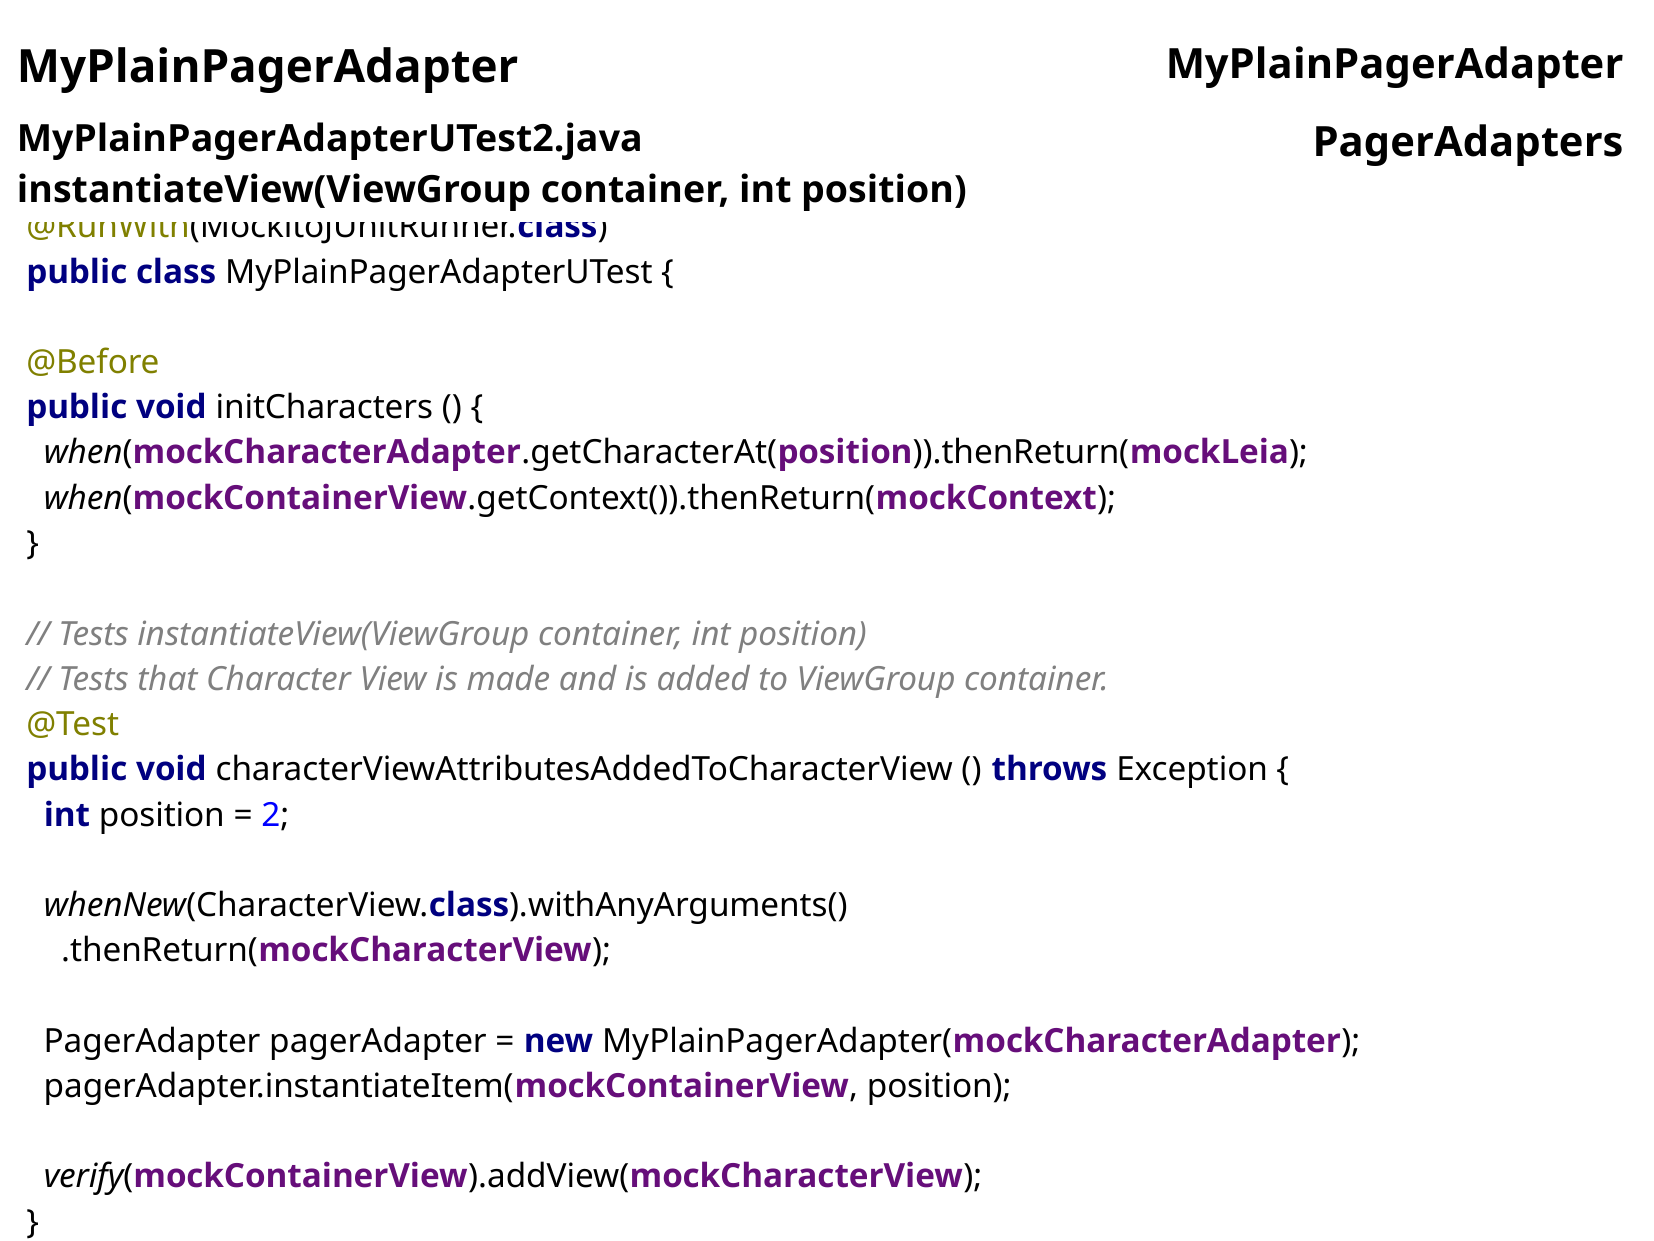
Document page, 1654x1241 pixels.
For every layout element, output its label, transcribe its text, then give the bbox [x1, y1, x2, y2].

table_header MyPlainPagerAdapter [1087, 27, 1638, 104]
text_box @RunWith(MockitoJUnitRunner.class) public class MyPlainPagerAdapterUTest { @Before public void initCharacters () { when(mockCharacterAdapter.getCharacterAt(position)).thenReturn(mockLeia); when(mockContainerView.getContext()).thenReturn(mockContext); } // Tests instantiateView(ViewGroup container, int position) // Tests that Character View is made and is added to ViewGroup container. @Test public void characterViewAttributesAddedToCharacterView () throws Exception { int position = 2; whenNew(CharacterView.class).withAnyArguments() .thenReturn(mockCharacterView); PagerAdapter pagerAdapter = new MyPlainPagerAdapter(mockCharacterAdapter); pagerAdapter.instantiateItem(mockContainerView, position); verify(mockContainerView).addView(mockCharacterView); } [11, 222, 1621, 1222]
table_header MyPlainPagerAdapter [3, 27, 1086, 104]
table_cell MyPlainPagerAdapterUTest2.java instantiateView(ViewGroup container, int position) [3, 105, 1086, 221]
table_cell PagerAdapters [1087, 105, 1638, 221]
